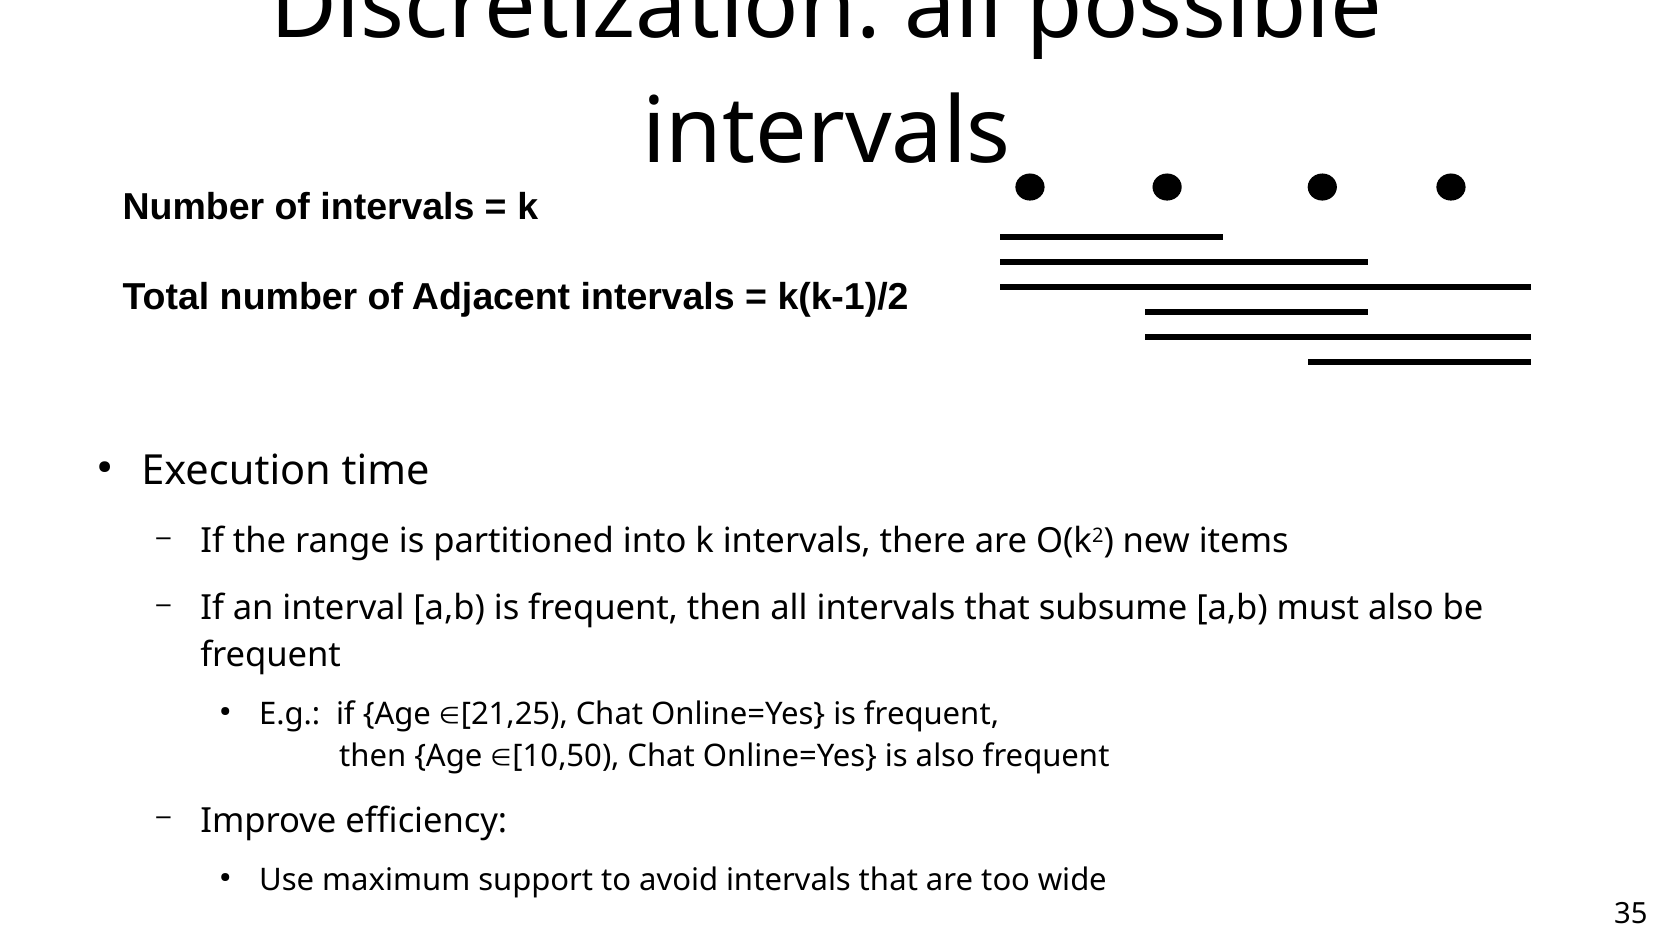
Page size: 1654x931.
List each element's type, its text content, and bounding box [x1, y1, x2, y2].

list Execution time If the range is partitioned into k intervals, there are O(k2) new items If an interval [a,b) is frequent, then all intervals that subsume [a,b) must also be frequent E.g.: if {Age [21,25), Chat Online=Yes} is frequent, then {Age [10,50), Chat Online=Yes} is also frequent Improve efficiency: Use maximum support to avoid intervals that are too wide [82, 439, 1571, 905]
text_box Number of intervals = k Total number of Adjacent intervals = k(k-1)/2 [108, 174, 1241, 325]
title Discretization: all possible intervals [82, 1, 1571, 128]
text_box [1308, 174, 1336, 200]
text_box [1437, 174, 1465, 200]
